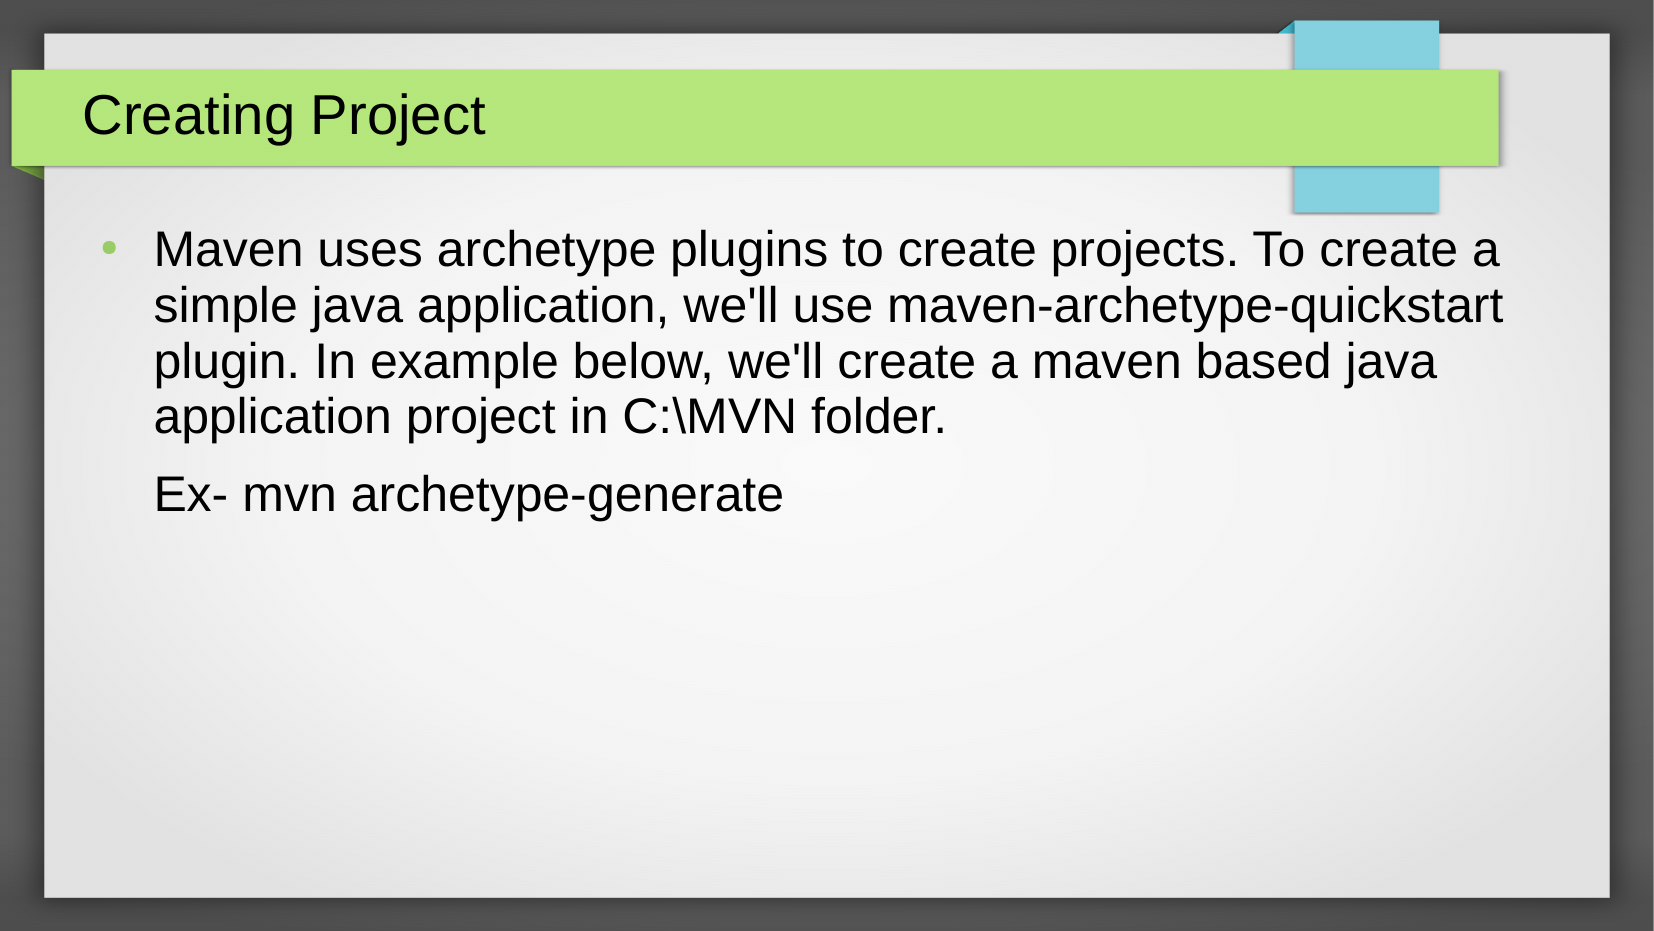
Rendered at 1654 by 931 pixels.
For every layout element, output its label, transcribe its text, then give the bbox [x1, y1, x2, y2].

title Creating Project [82, 70, 1264, 160]
list Maven uses archetype plugins to create projects. To create a simple java application, we'll use maven-archetype-quickstart plugin. In example below, we'll create a maven based java application project in C:\MVN folder. Ex- mvn archetype-generate [82, 221, 1571, 761]
picture [0, 0, 1654, 931]
